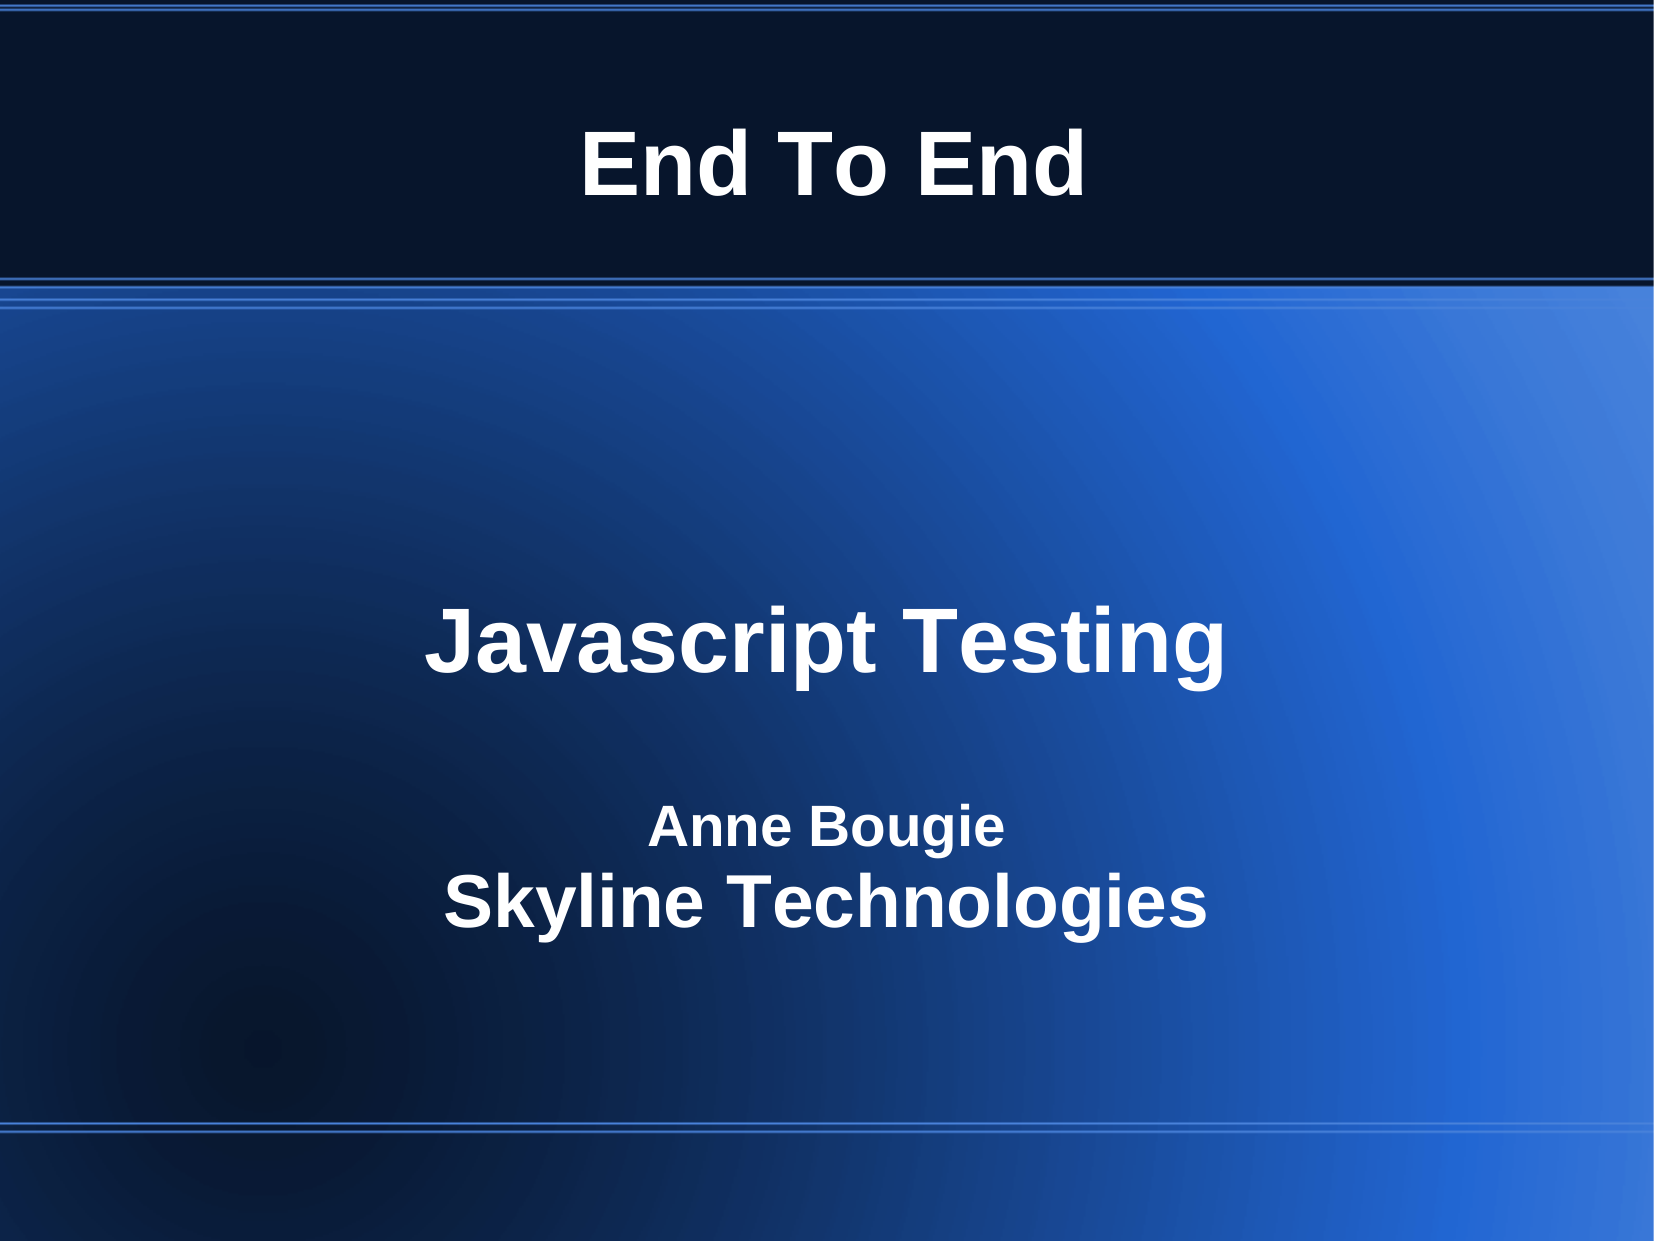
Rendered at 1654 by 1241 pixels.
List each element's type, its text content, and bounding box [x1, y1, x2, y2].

subtitle Javascript Testing Anne Bougie Skyline Technologies [82, 355, 1571, 1075]
text_box End To End [90, 9, 1579, 216]
picture [0, 0, 1654, 1241]
